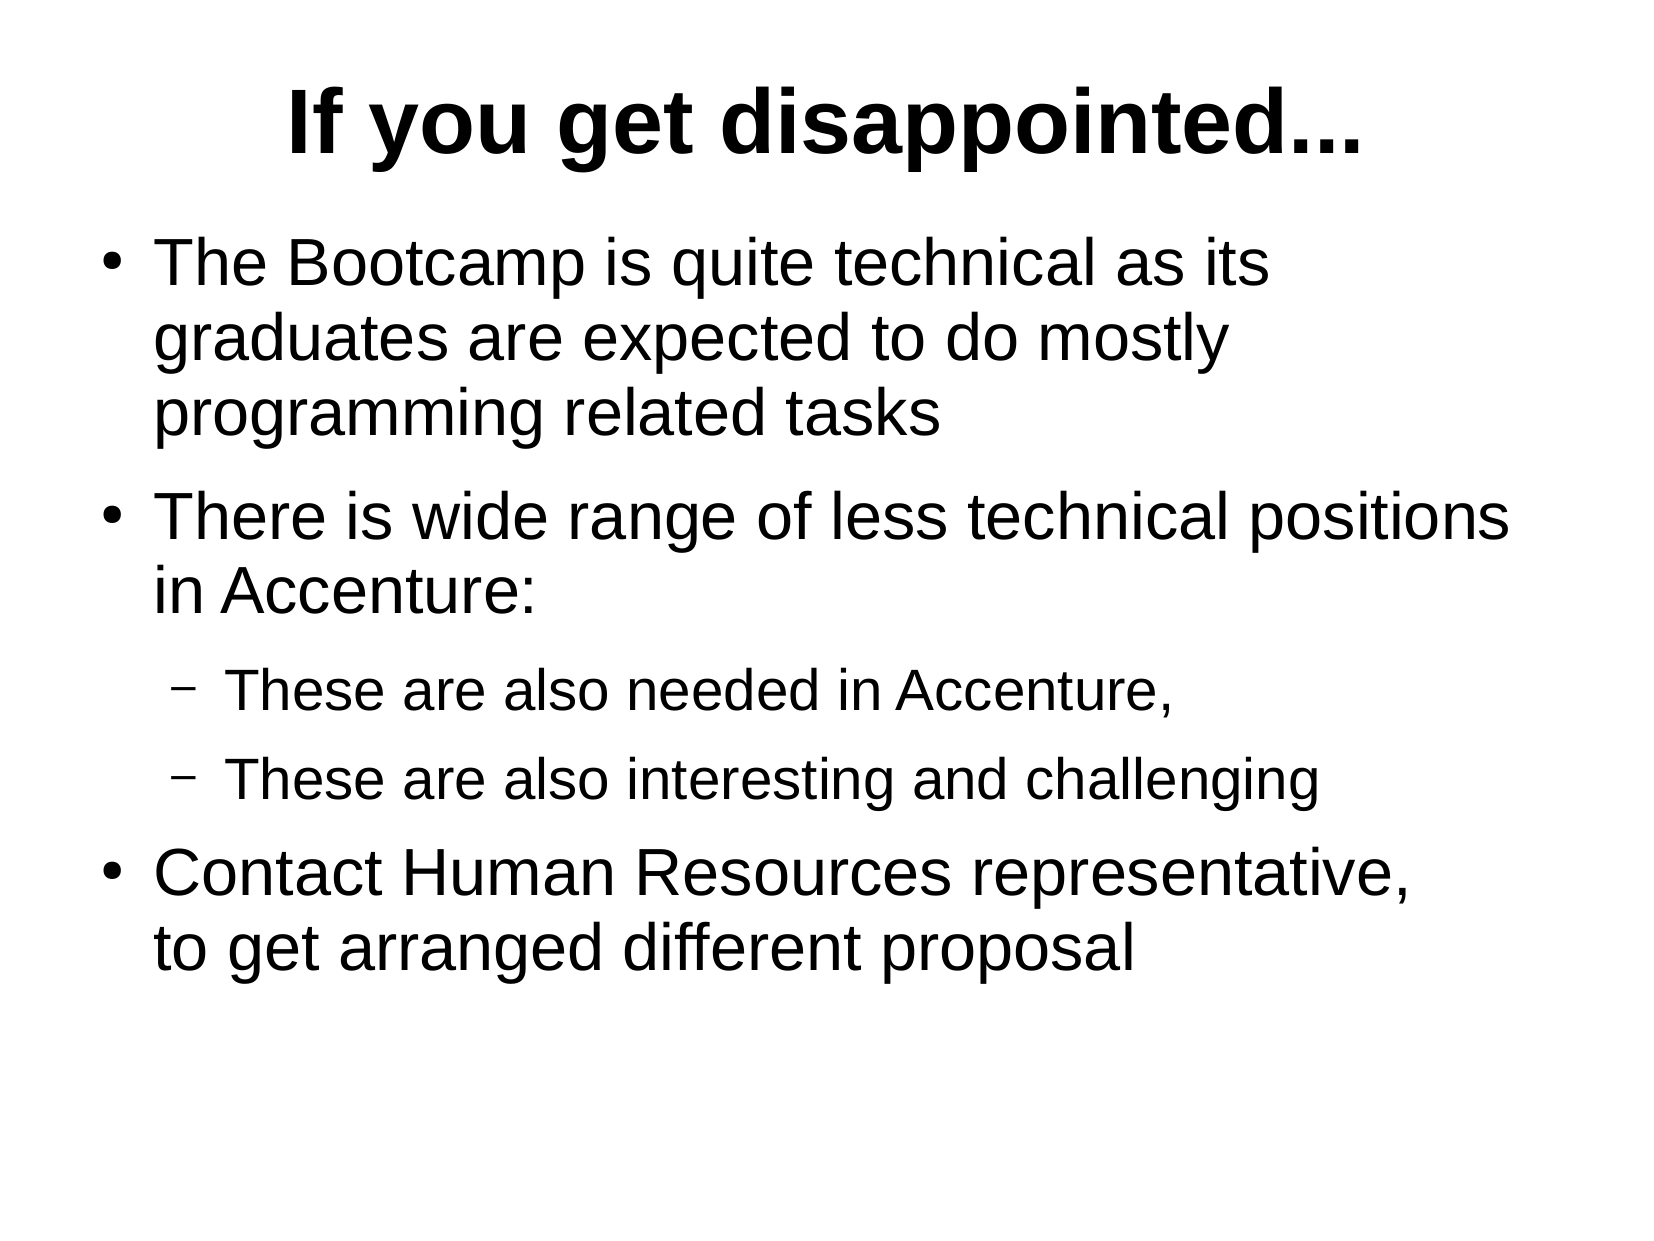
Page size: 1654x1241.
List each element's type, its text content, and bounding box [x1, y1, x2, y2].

list The Bootcamp is quite technical as its graduates are expected to do mostly programming related tasks There is wide range of less technical positions in Accenture: These are also needed in Accenture, These are also interesting and challenging Contact Human Resources representative, to get arranged different proposal [82, 225, 1538, 1186]
title If you get disappointed... [82, 49, 1571, 196]
